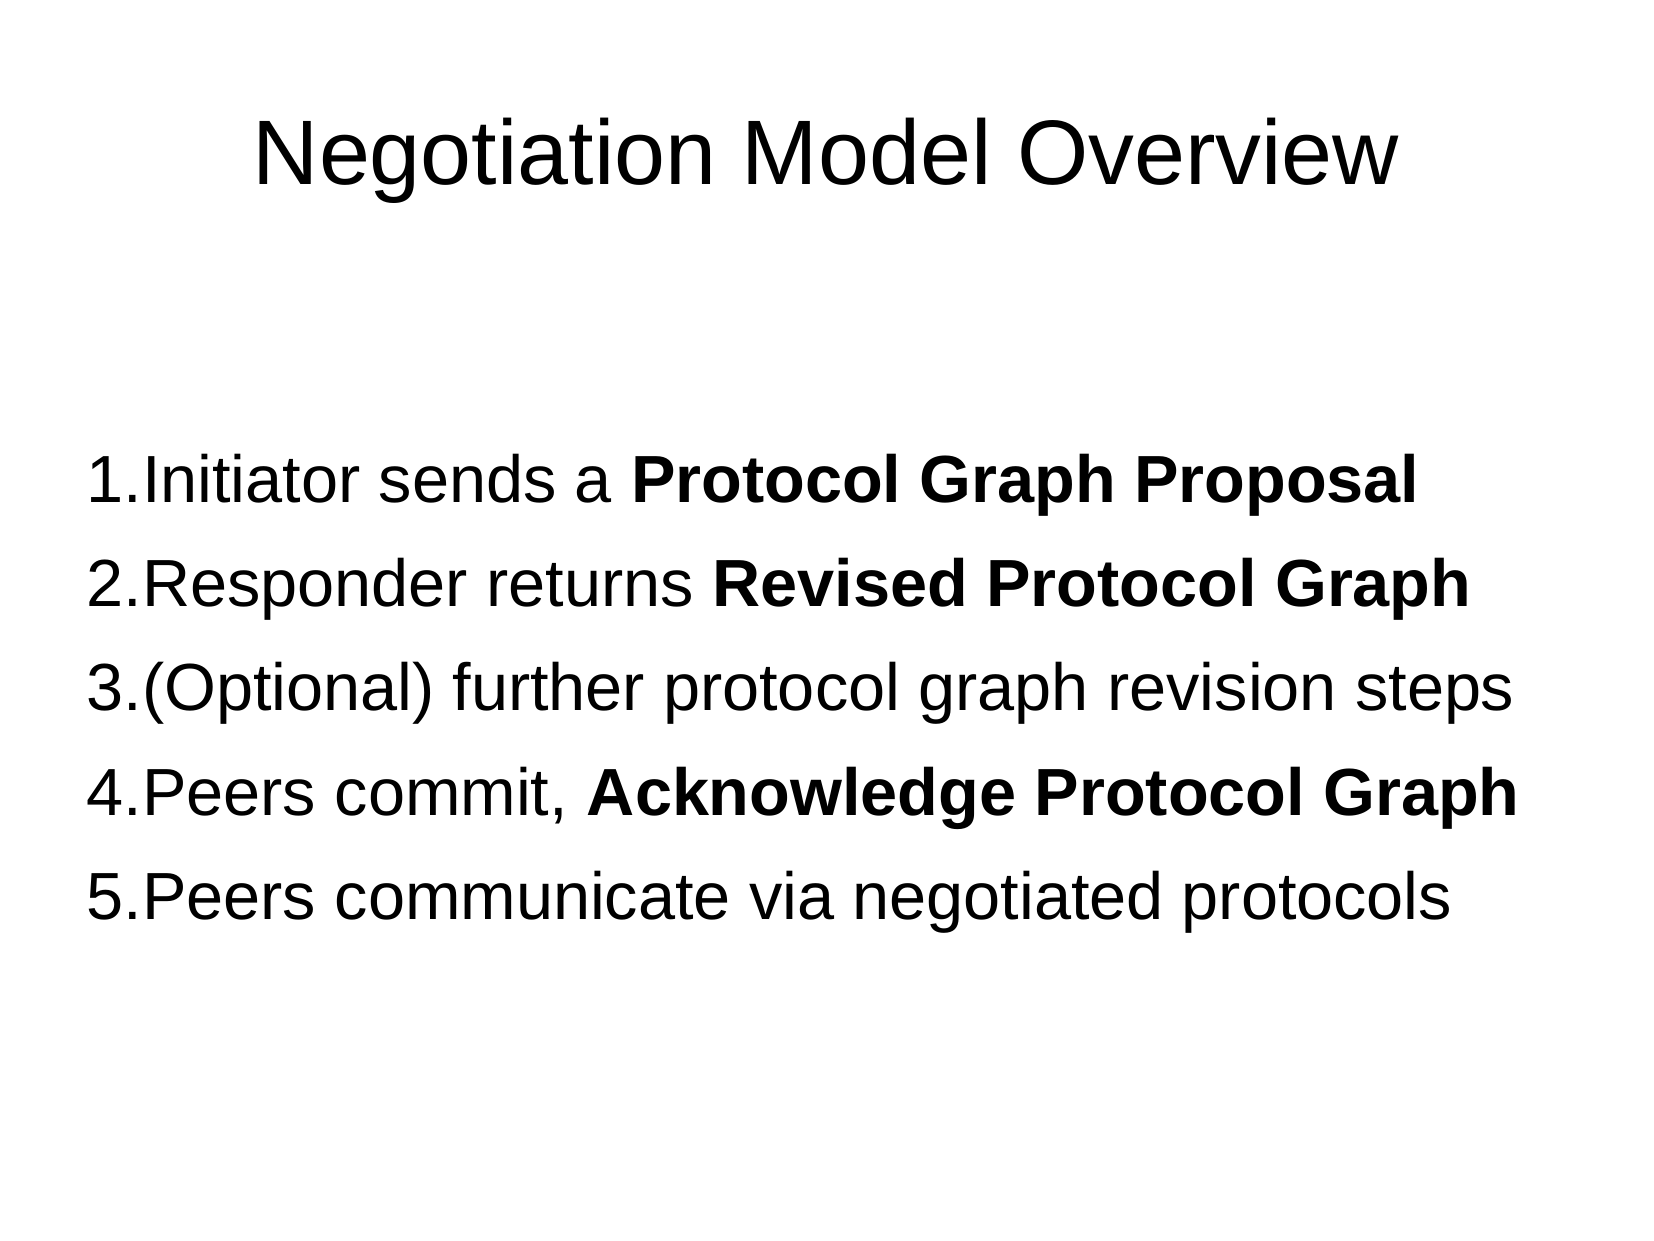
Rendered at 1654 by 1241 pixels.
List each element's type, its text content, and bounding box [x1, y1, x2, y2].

list Initiator sends a Protocol Graph Proposal Responder returns Revised Protocol Graph (Optional) further protocol graph revision steps Peers commit, Acknowledge Protocol Graph Peers communicate via negotiated protocols [86, 337, 1576, 1088]
title Negotiation Model Overview [82, 56, 1571, 250]
